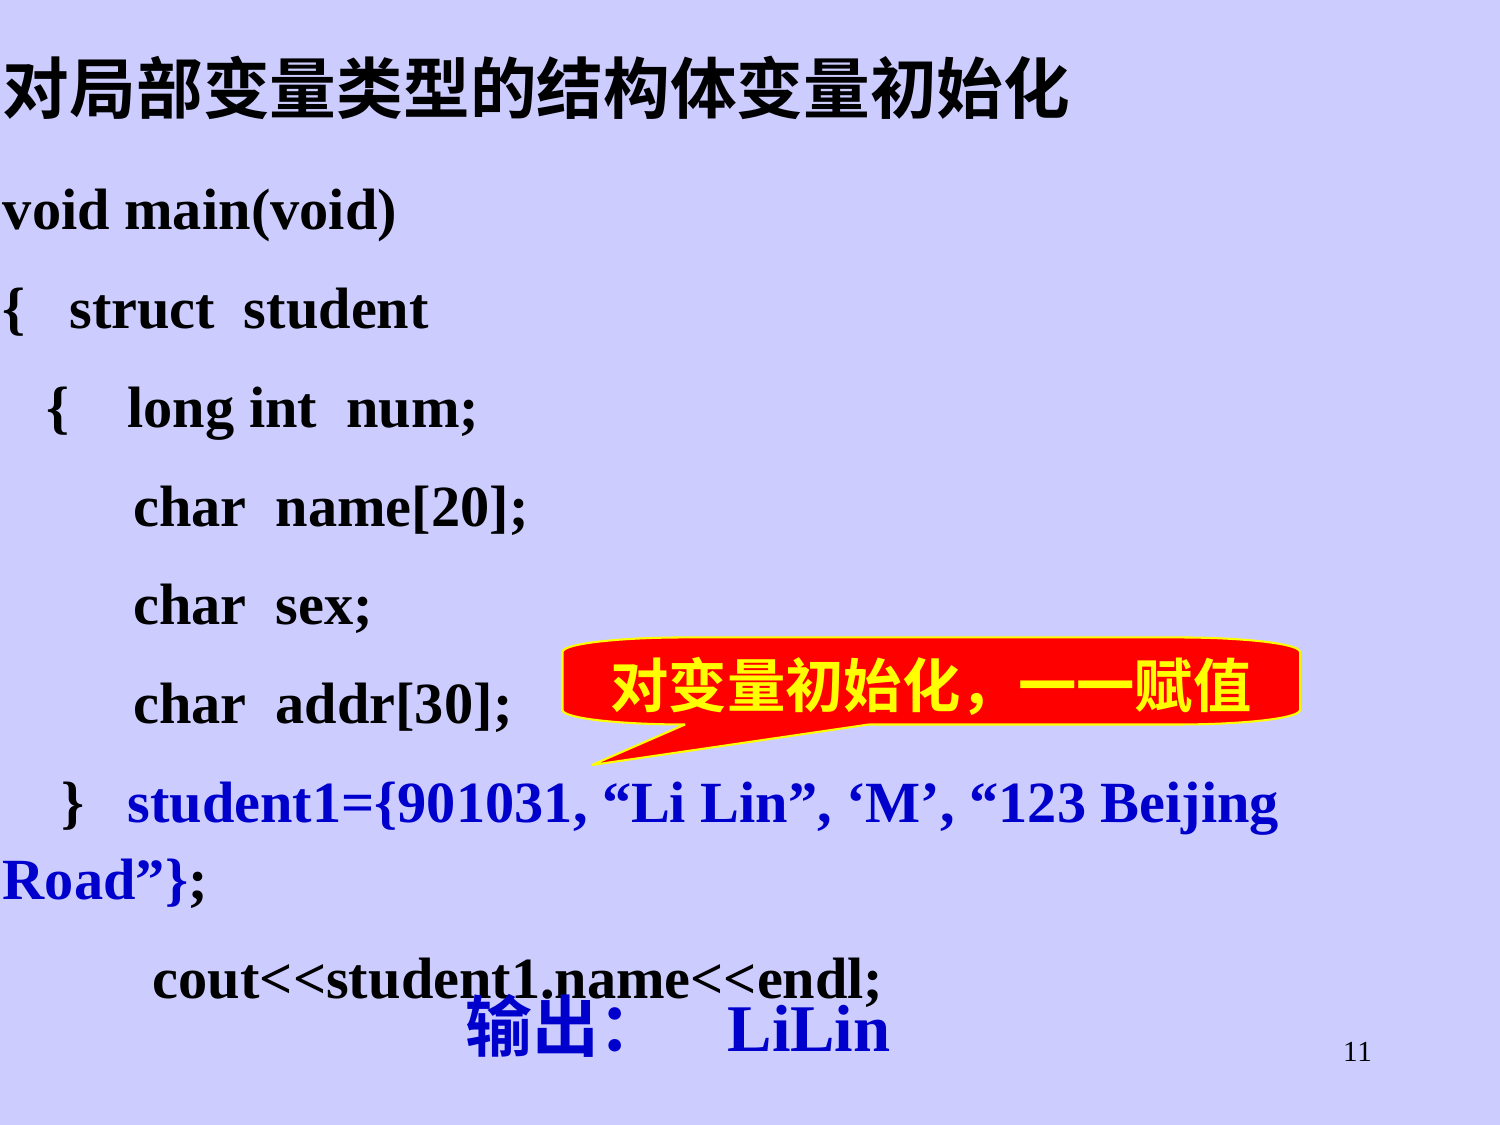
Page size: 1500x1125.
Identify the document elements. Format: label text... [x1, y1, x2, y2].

text_box <编号> [1074, 1025, 1388, 1101]
text_box void main(void) { struct student { long int num; char name[20]; char sex; char addr[30]; } student1={901031, “Li Lin”, ‘M’, “123 Beijing Road”}; cout<<student1.name<<endl; [0, 162, 1500, 1012]
text_box 对局部变量类型的结构体变量初始化 [0, 37, 1500, 130]
text_box 对变量初始化，一一赋值 [562, 637, 1301, 766]
text_box 输出： LiLin [462, 975, 1038, 1067]
